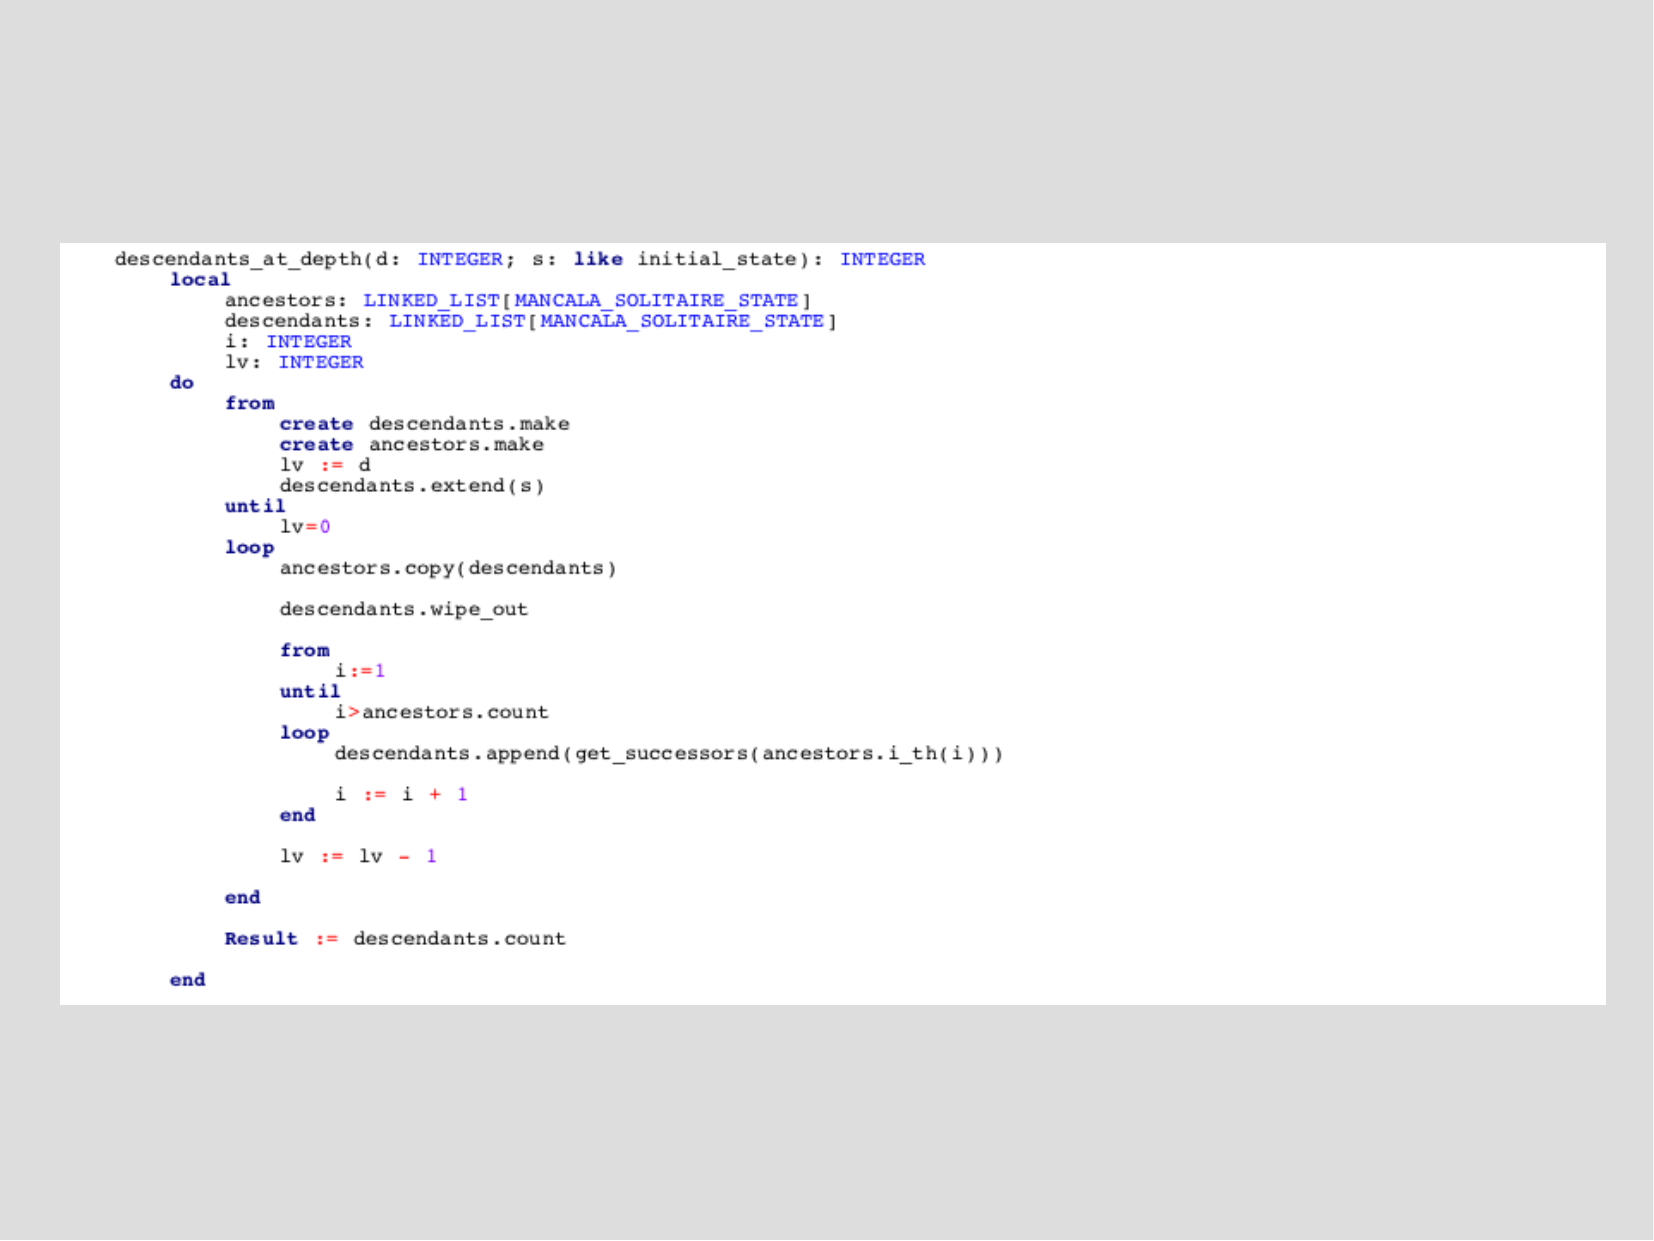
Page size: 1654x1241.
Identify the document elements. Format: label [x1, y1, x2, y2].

picture [60, 243, 1606, 1006]
